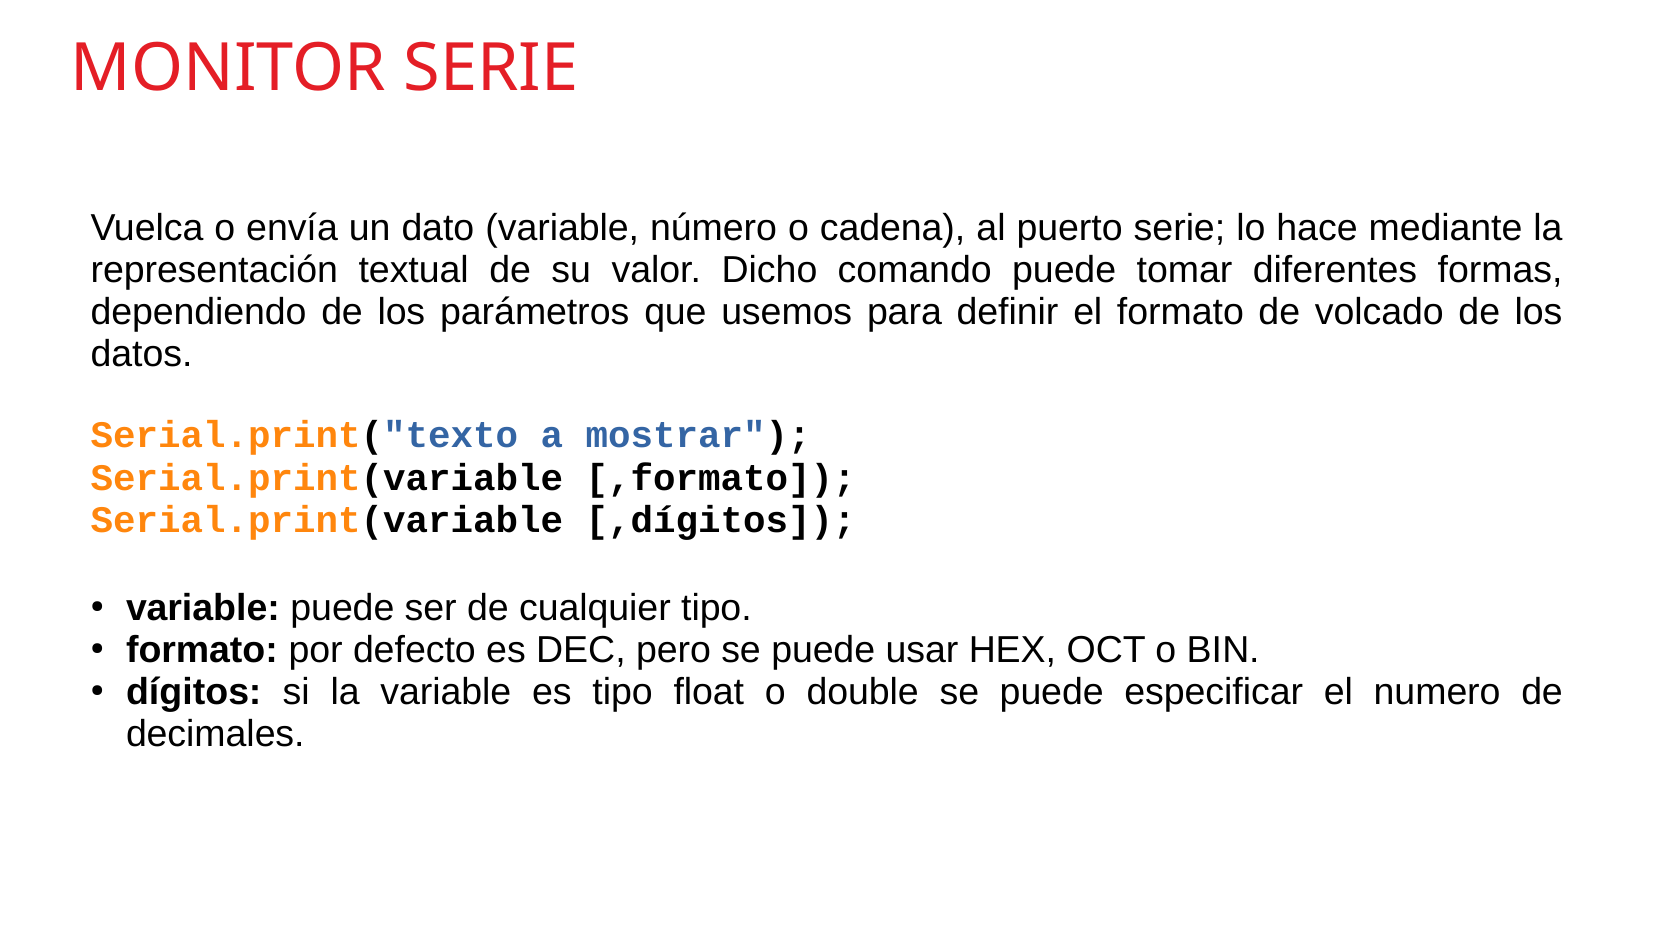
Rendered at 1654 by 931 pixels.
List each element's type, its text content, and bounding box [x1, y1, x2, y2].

title MONITOR SERIE [70, 11, 1347, 118]
text_box Vuelca o envía un dato (variable, número o cadena), al puerto serie; lo hace mediante la representación textual de su valor. Dicho comando puede tomar diferentes formas, dependiendo de los parámetros que usemos para definir el formato de volcado de los datos. Serial.print("texto a mostrar"); Serial.print(variable [,formato]); Serial.print(variable [,dígitos]); variable: puede ser de cualquier tipo. formato: por defecto es DEC, pero se puede usar HEX, OCT o BIN. dígitos: si la variable es tipo float o double se puede especificar el numero de decimales. [75, 199, 1578, 763]
